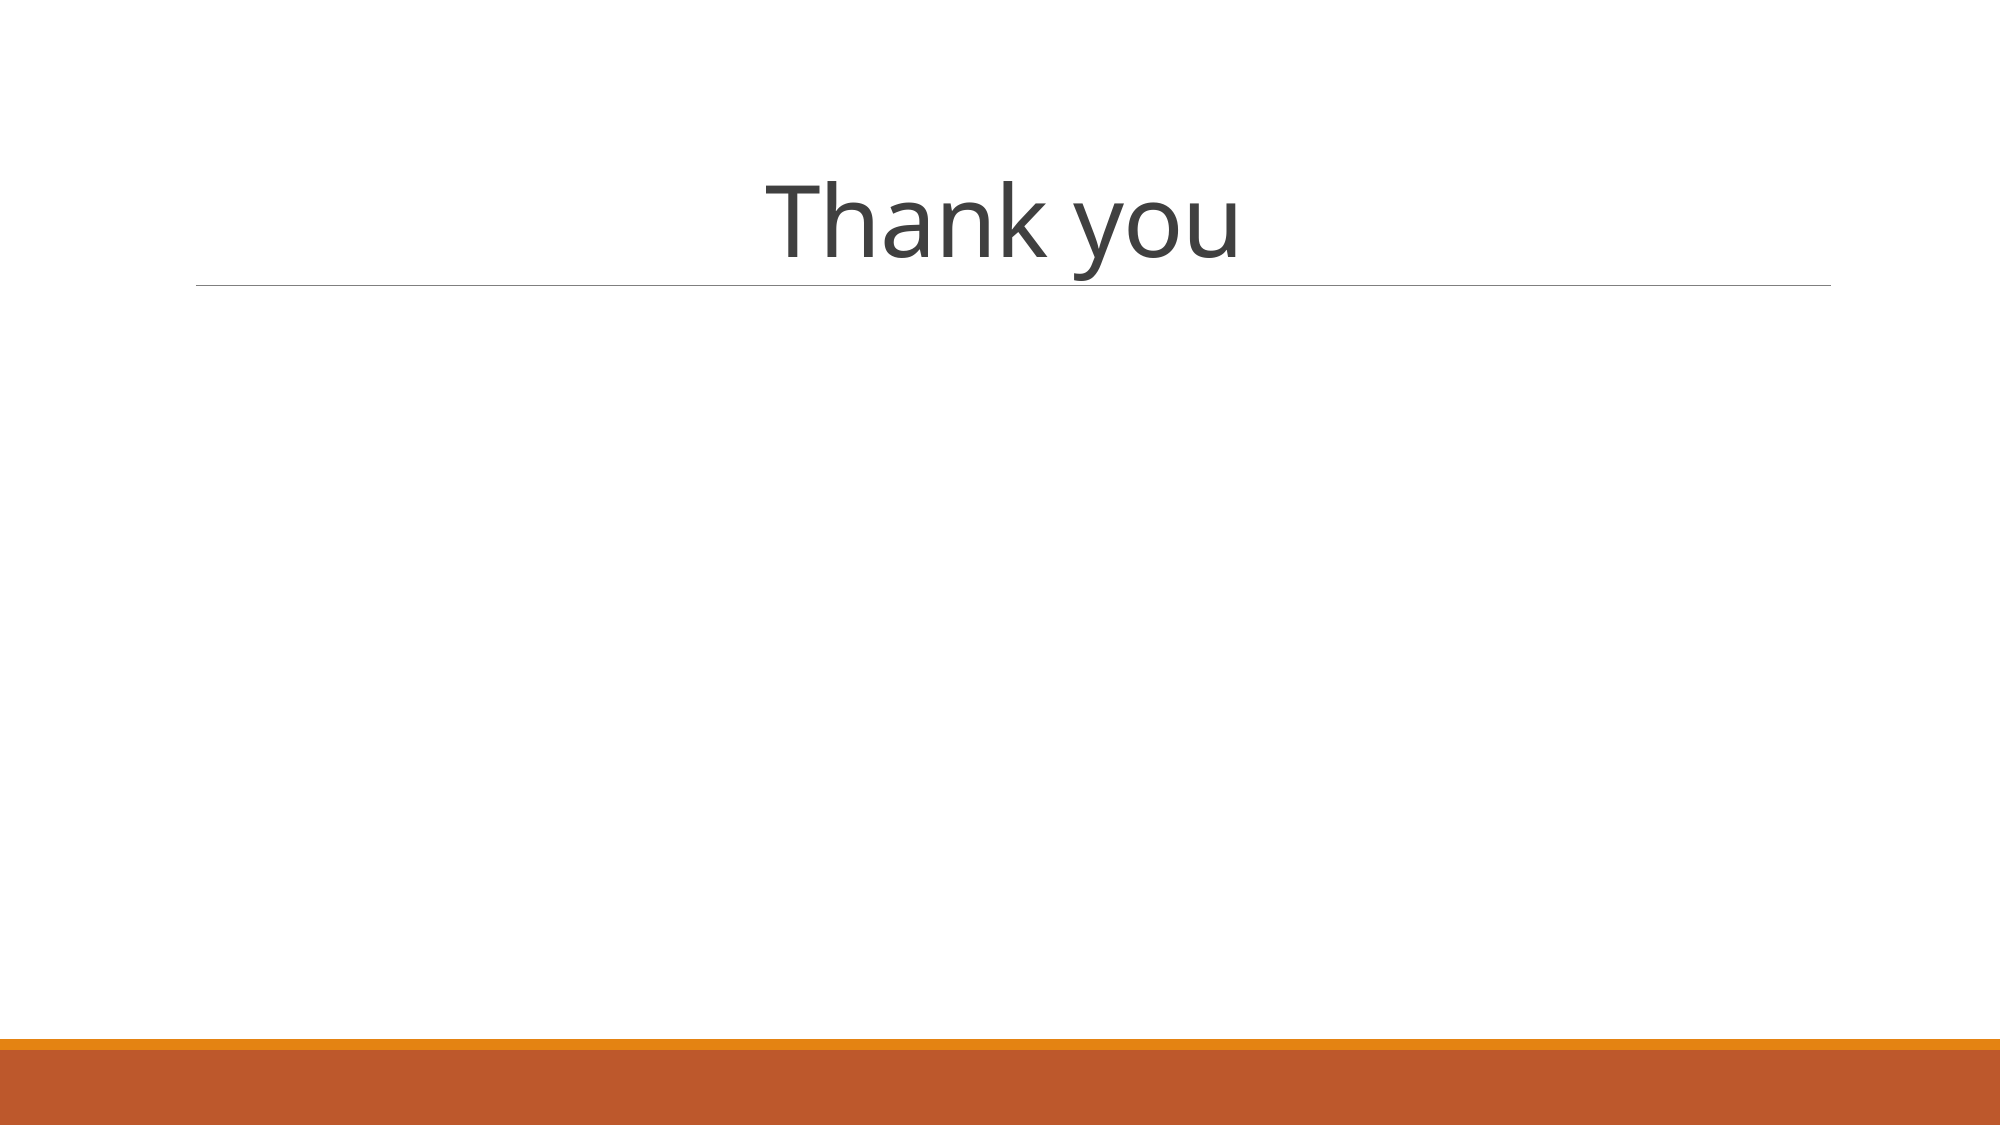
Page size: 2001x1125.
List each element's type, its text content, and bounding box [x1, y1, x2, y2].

title Thank you [180, 47, 1831, 286]
